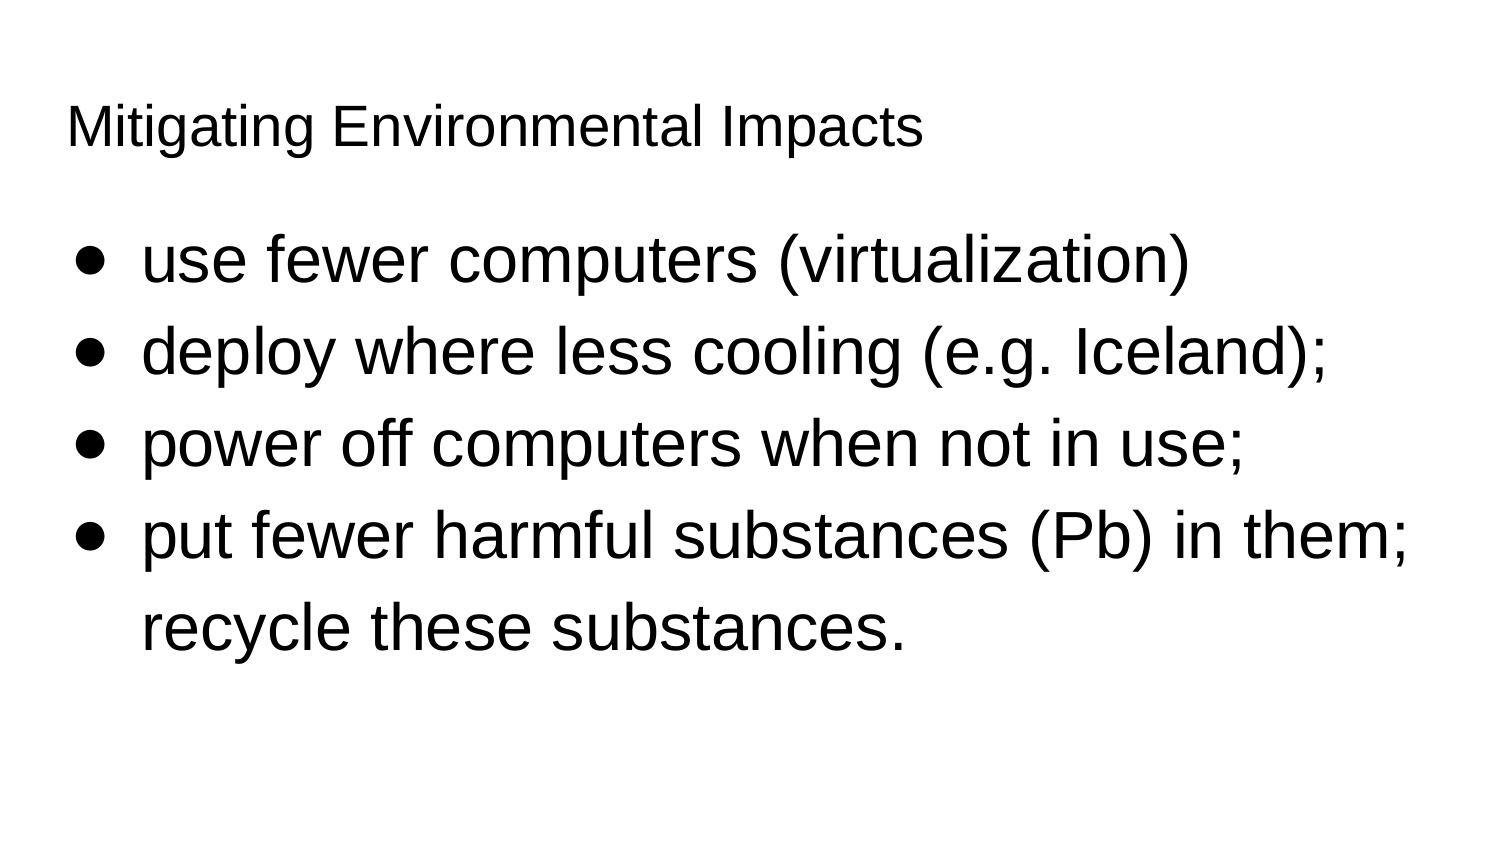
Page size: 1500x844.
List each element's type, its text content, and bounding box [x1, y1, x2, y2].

list use fewer computers (virtualization) deploy where less cooling (e.g. Iceland); power off computers when not in use; put fewer harmful substances (Pb) in them; recycle these substances. [51, 189, 1449, 750]
title Mitigating Environmental Impacts [51, 72, 1449, 167]
